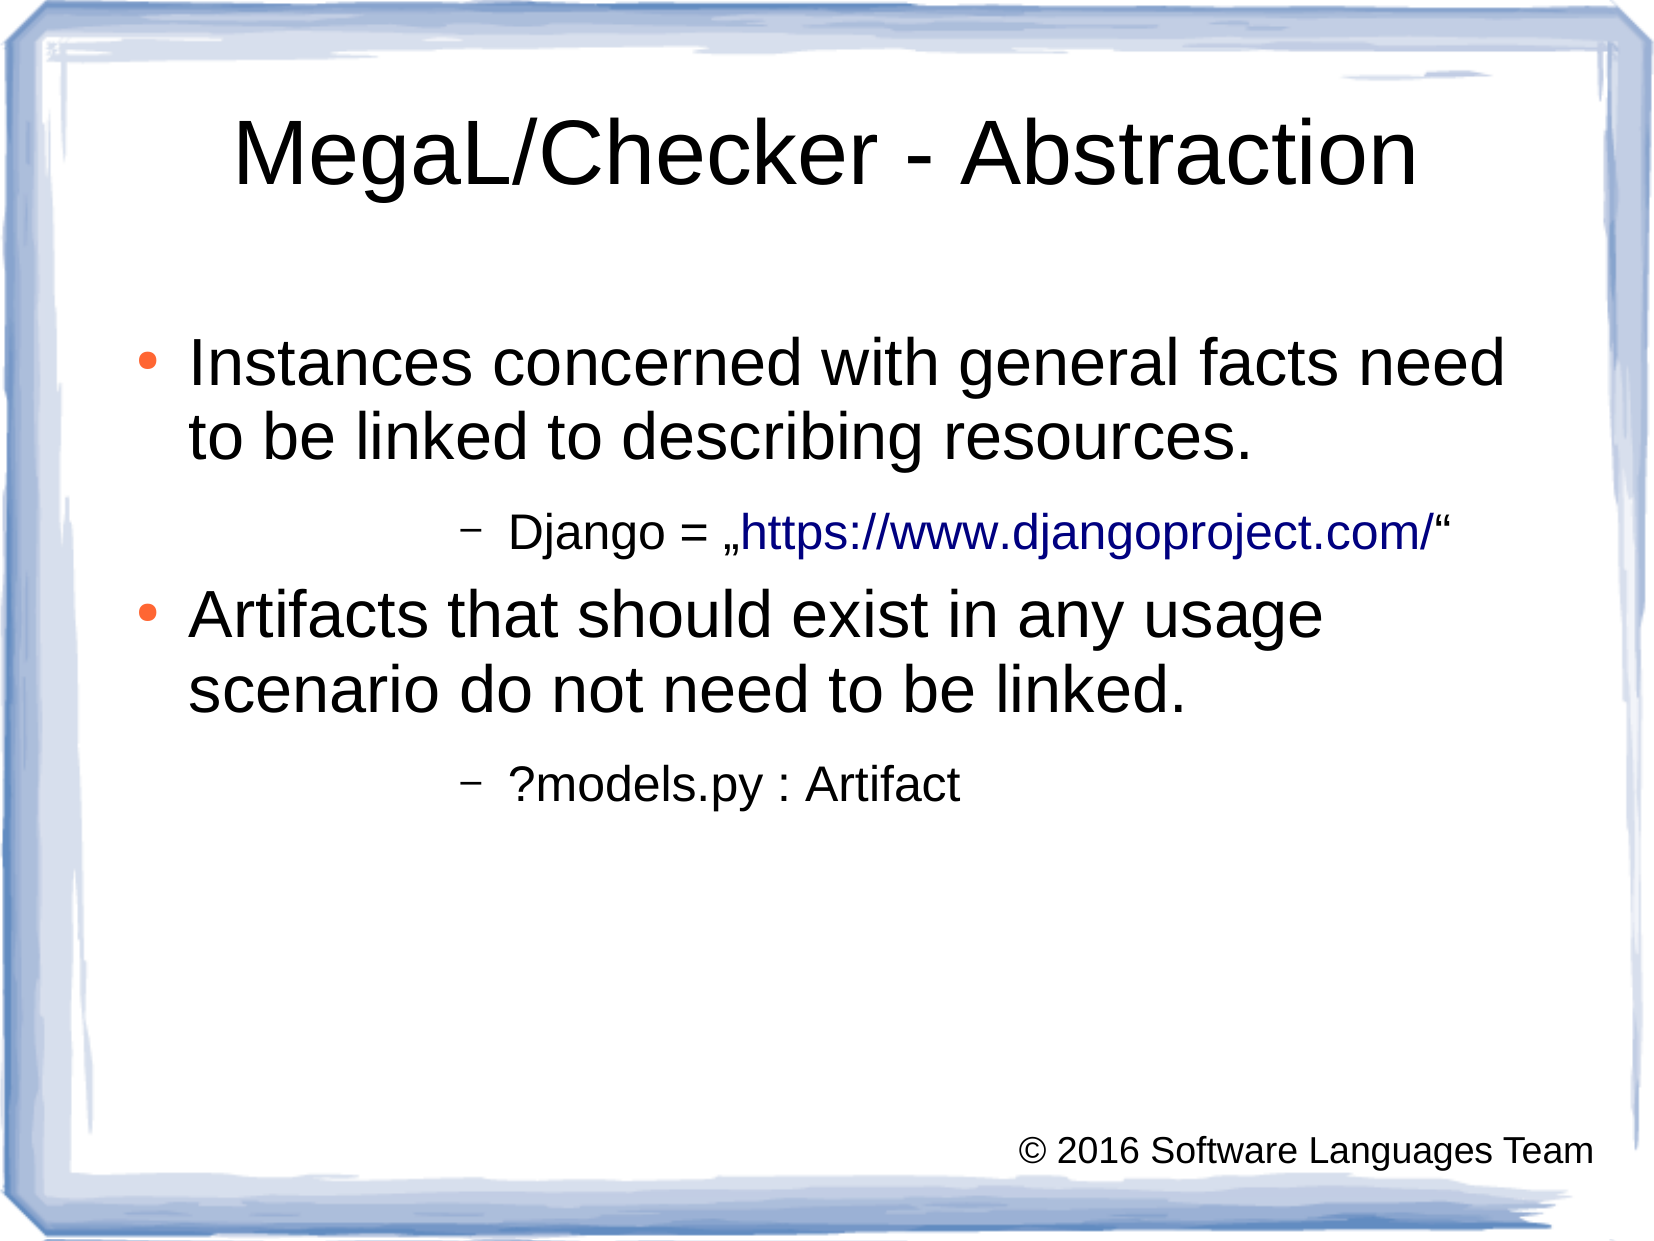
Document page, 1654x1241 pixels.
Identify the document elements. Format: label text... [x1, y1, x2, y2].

list Instances concerned with general facts need to be linked to describing resources. Django = „https://www.djangoproject.com/“ Artifacts that should exist in any usage scenario do not need to be linked. ?models.py : Artifact [118, 324, 1571, 1004]
picture [0, 0, 1654, 1241]
title MegaL/Checker - Abstraction [82, 49, 1571, 257]
text_box © 2016 Software Languages Team [1003, 1122, 1625, 1182]
